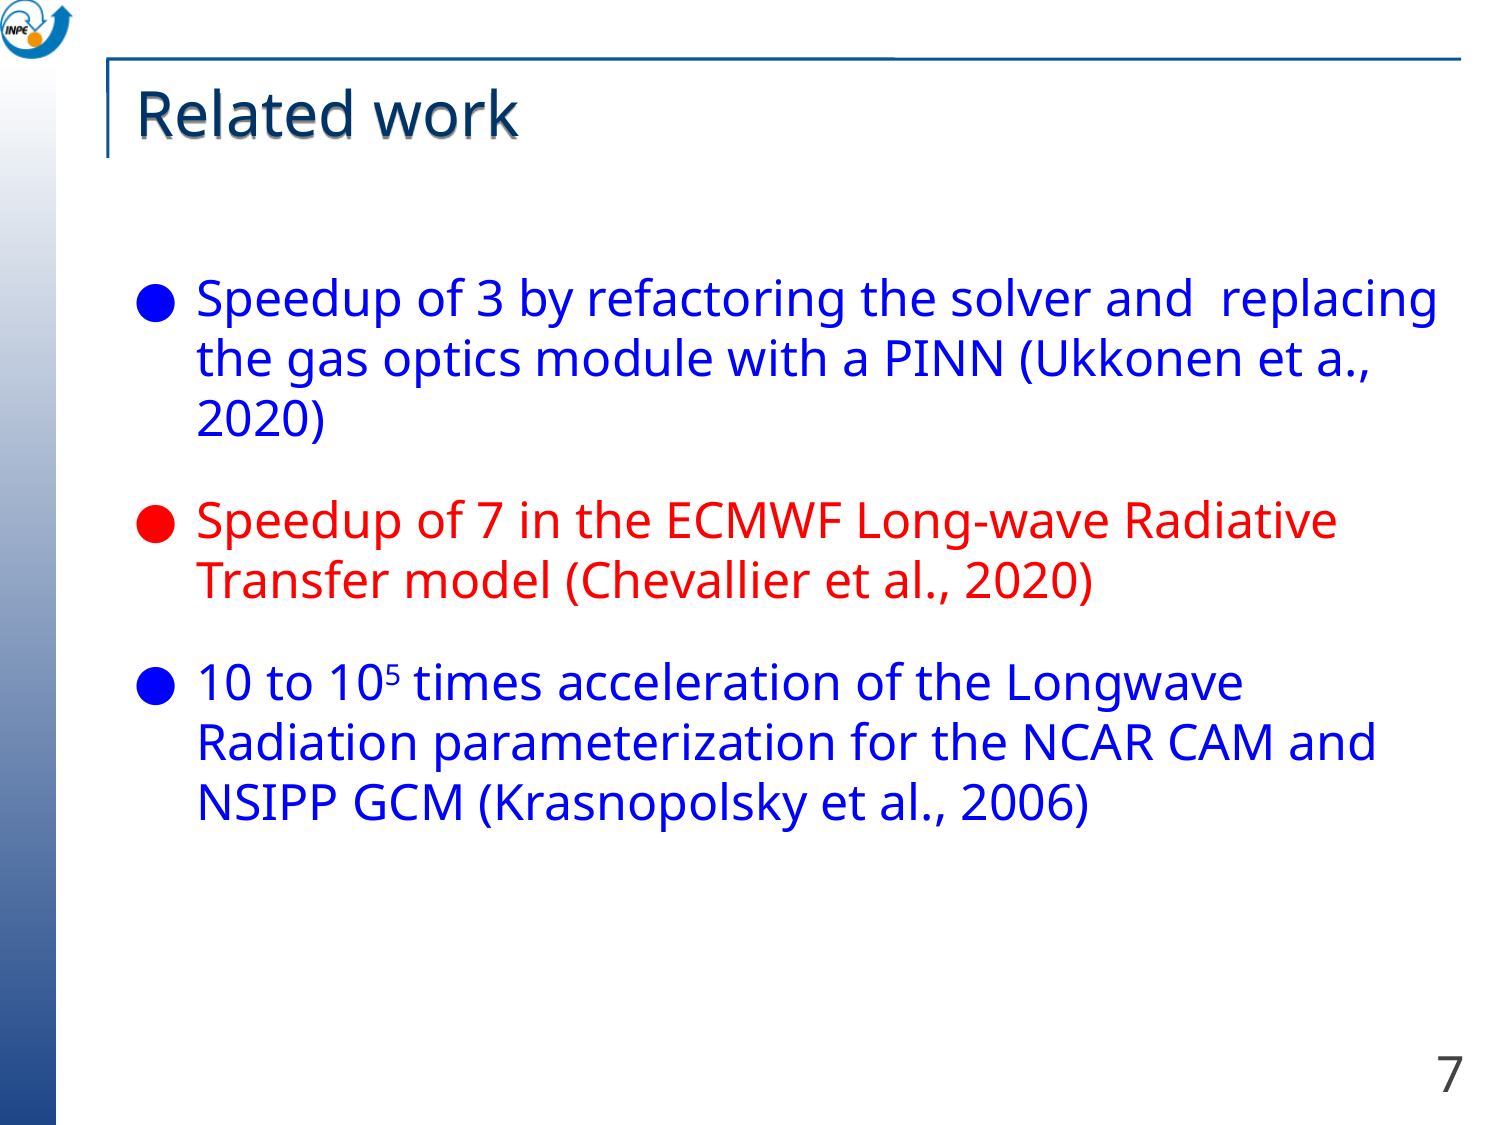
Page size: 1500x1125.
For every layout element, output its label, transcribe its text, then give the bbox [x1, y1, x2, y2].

title Related work [106, 59, 1465, 181]
list Speedup of 3 by refactoring the solver and replacing the gas optics module with a PINN (Ukkonen et a., 2020) Speedup of 7 in the ECMWF Long-wave Radiative Transfer model (Chevallier et al., 2020) 10 to 105 times acceleration of the Longwave Radiation parameterization for the NCAR CAM and NSIPP GCM (Krasnopolsky et al., 2006) [106, 252, 1465, 1050]
slide_number 1 [1389, 1033, 1480, 1120]
picture [0, 0, 73, 59]
